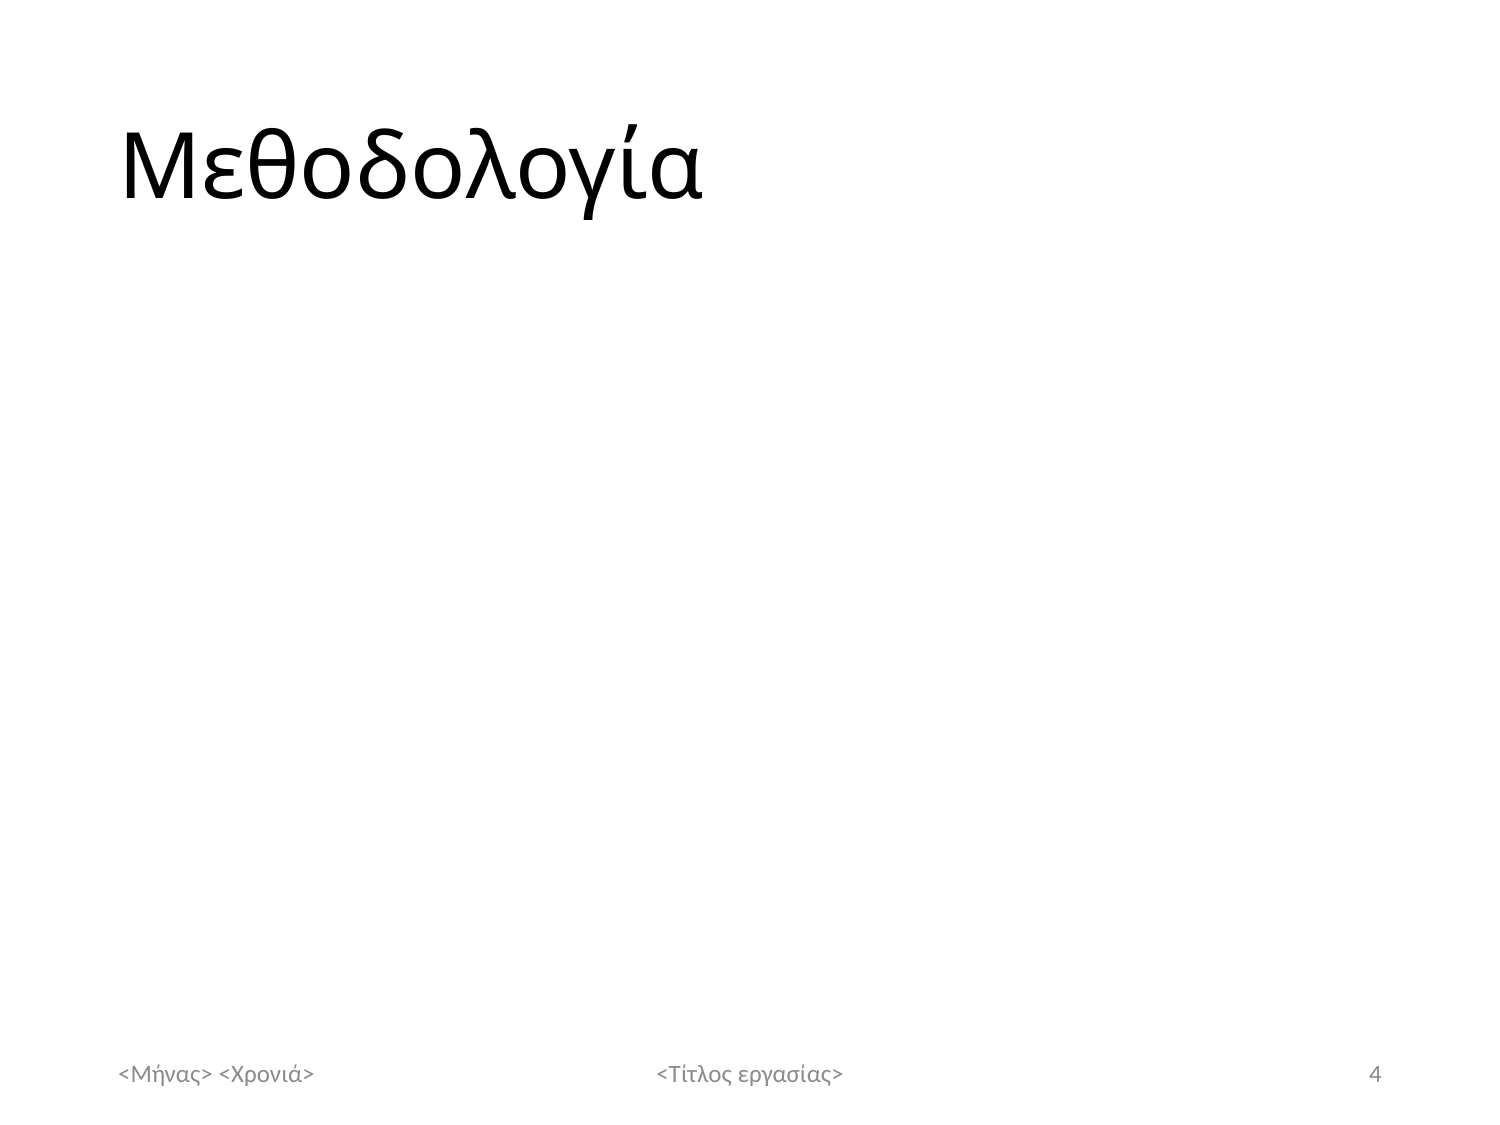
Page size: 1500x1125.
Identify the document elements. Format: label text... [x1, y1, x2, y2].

title Μεθοδολογία [103, 59, 1397, 278]
slide_number <Μήνας> <Χρονιά> [103, 1042, 441, 1103]
slide_number <number> [1059, 1042, 1397, 1103]
footer <Τίτλος εργασίας> [496, 1042, 1004, 1103]
